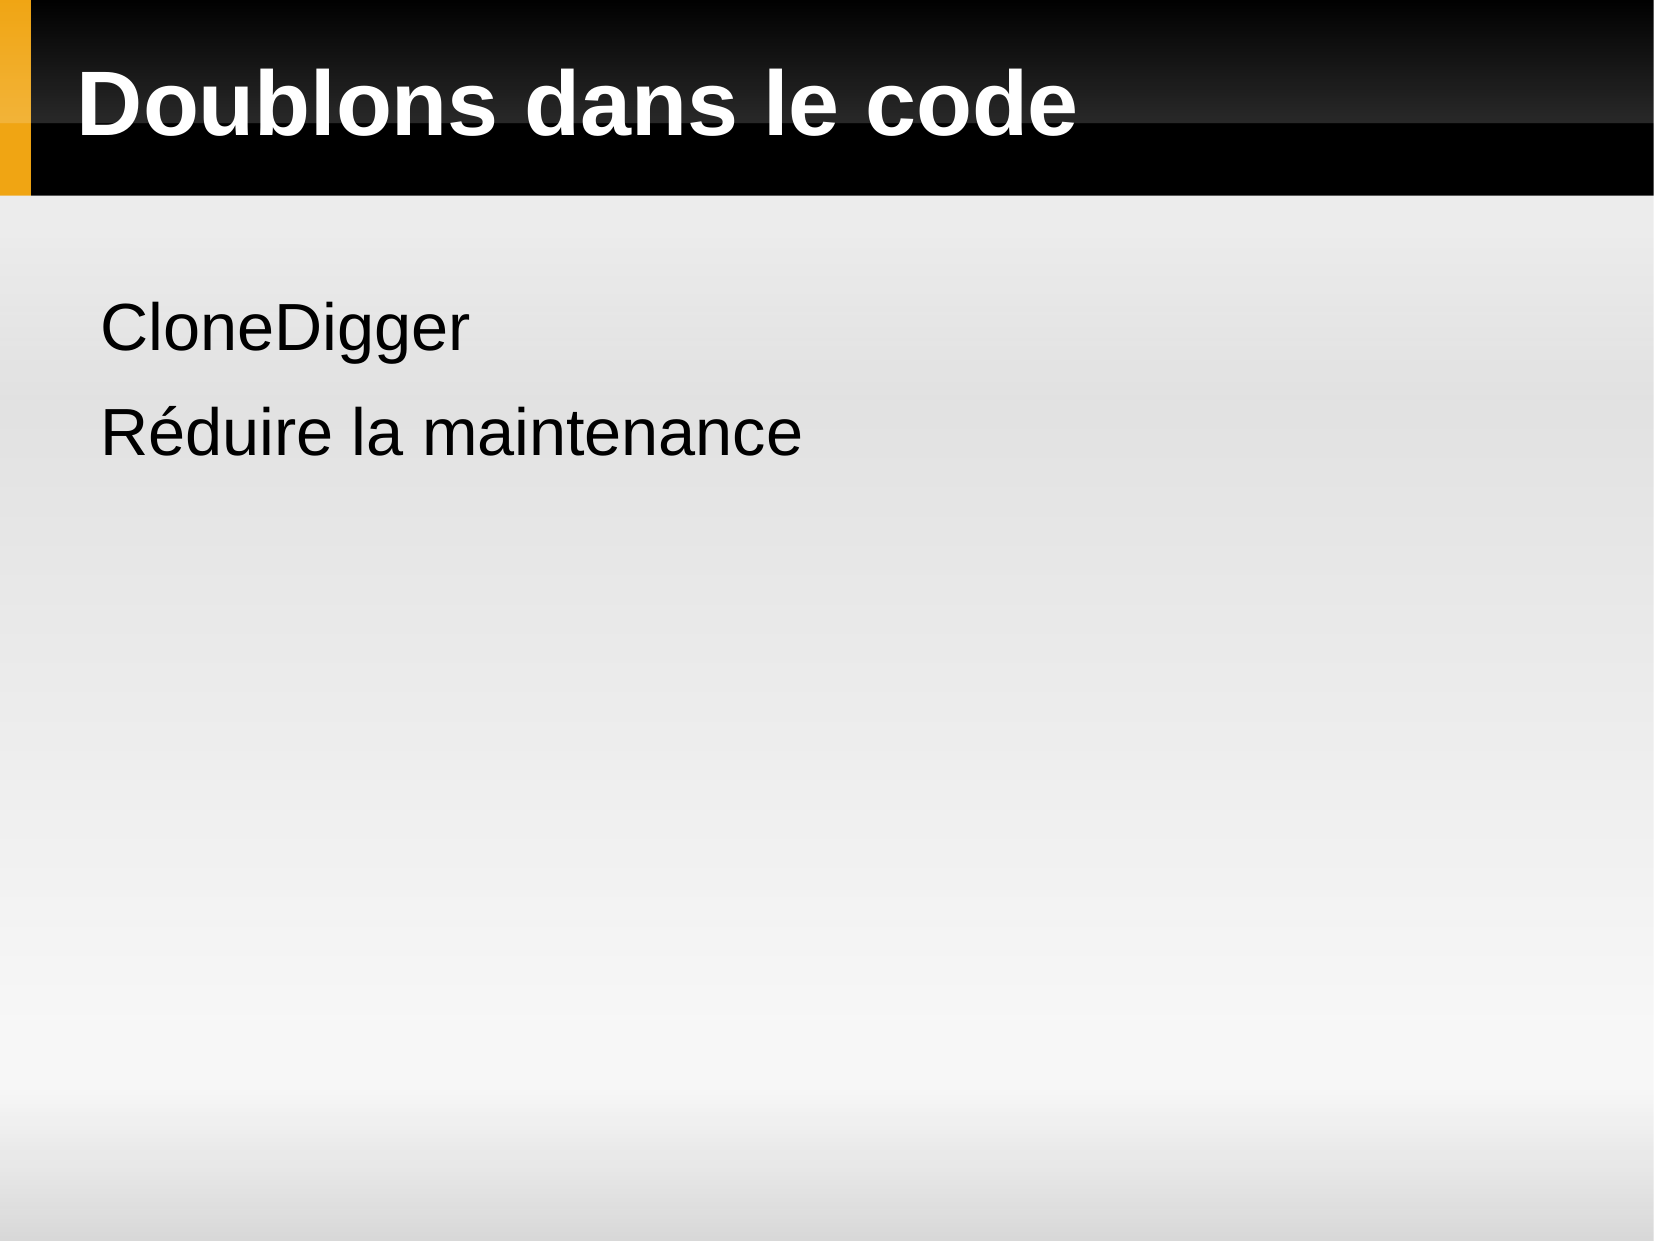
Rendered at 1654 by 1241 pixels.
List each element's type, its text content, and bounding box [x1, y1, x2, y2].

picture [0, 0, 1654, 1241]
title Doublons dans le code [76, 7, 1565, 200]
list CloneDigger Réduire la maintenance [82, 290, 1571, 1094]
